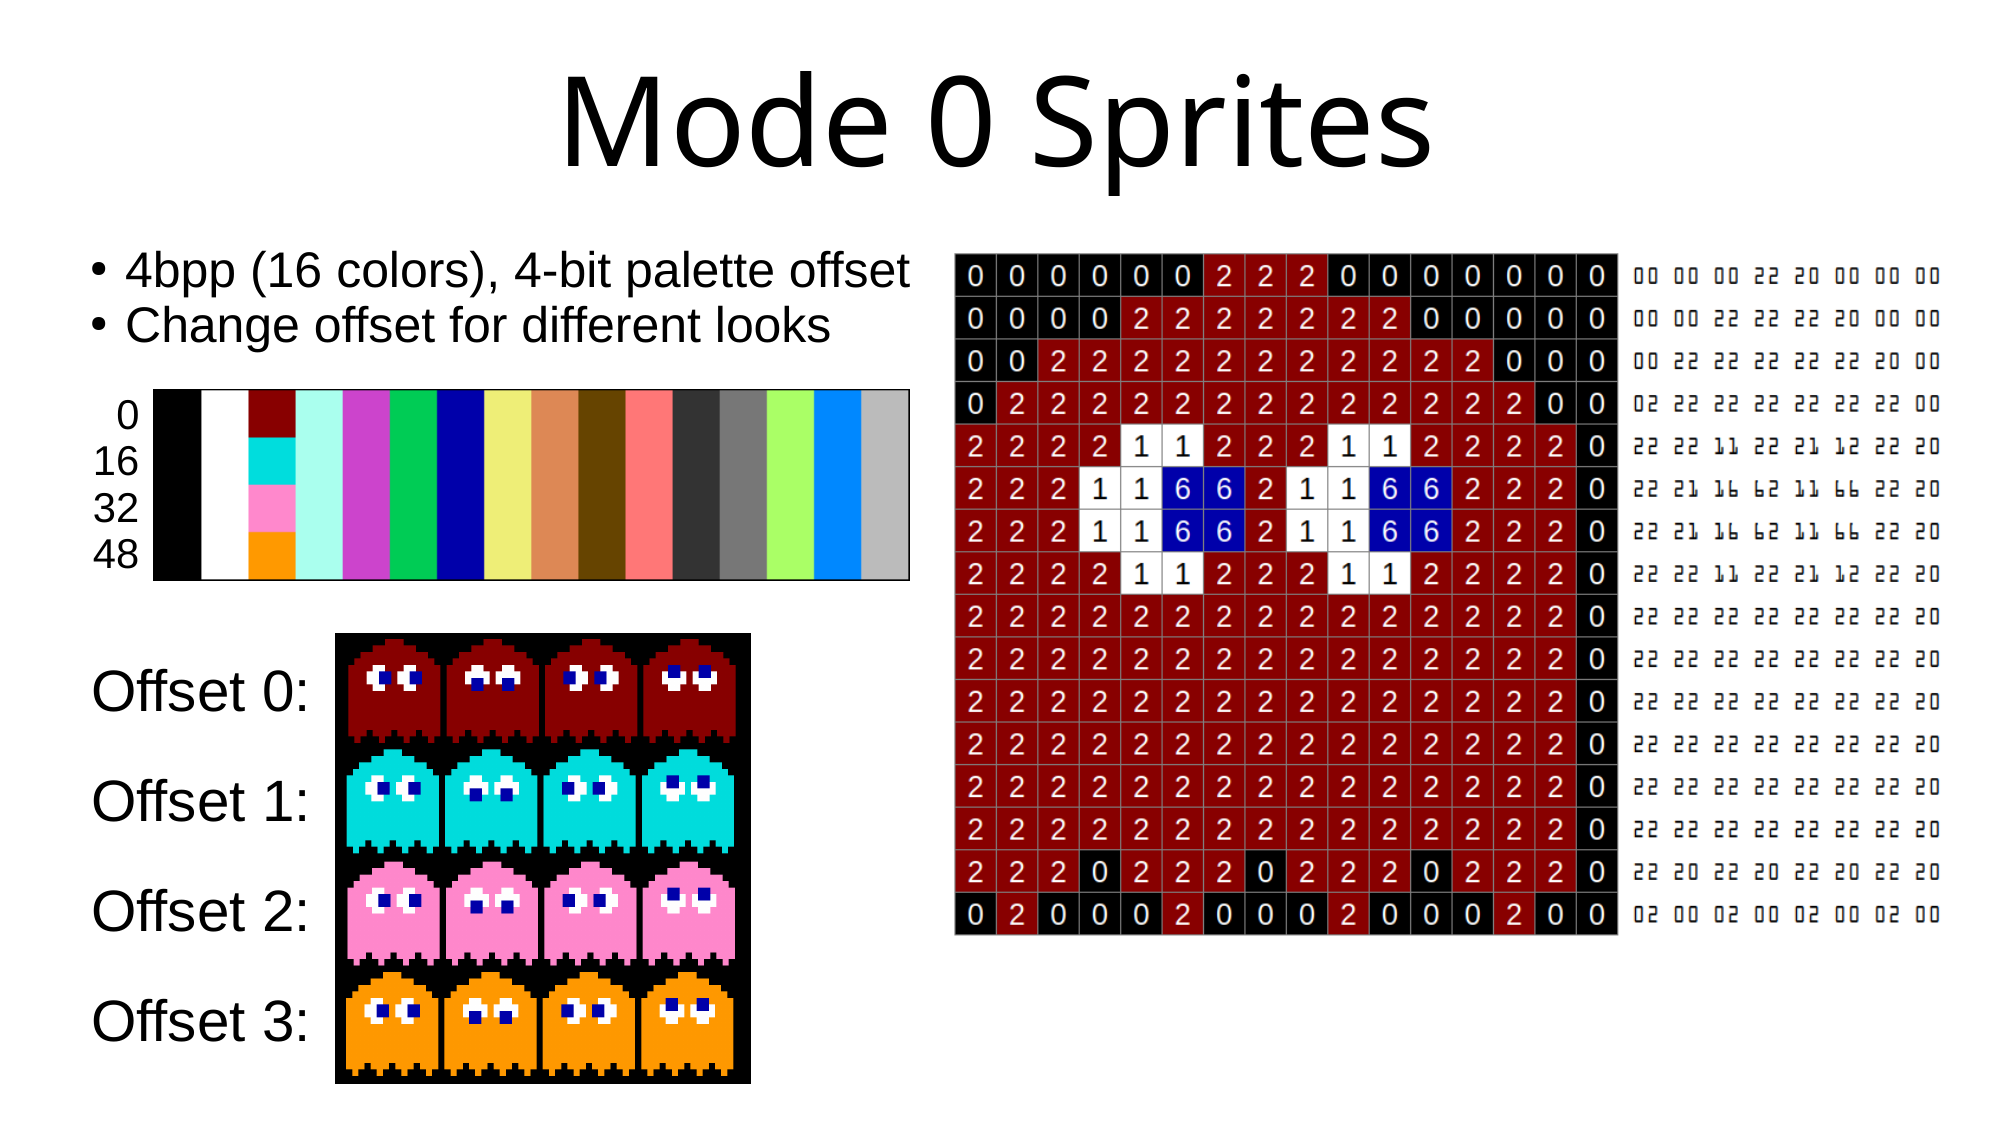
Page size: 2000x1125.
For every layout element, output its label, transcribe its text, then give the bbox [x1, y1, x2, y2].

title Mode 0 Sprites [28, 17, 1964, 235]
text_box 4bpp (16 colors), 4-bit palette offset Change offset for different looks [75, 234, 927, 361]
picture [945, 245, 1951, 946]
text_box Offset 0: Offset 1: Offset 2: Offset 3: [76, 651, 326, 1062]
picture [335, 633, 751, 1084]
text_box 0 16 32 48 [78, 384, 155, 585]
picture [155, 389, 910, 581]
